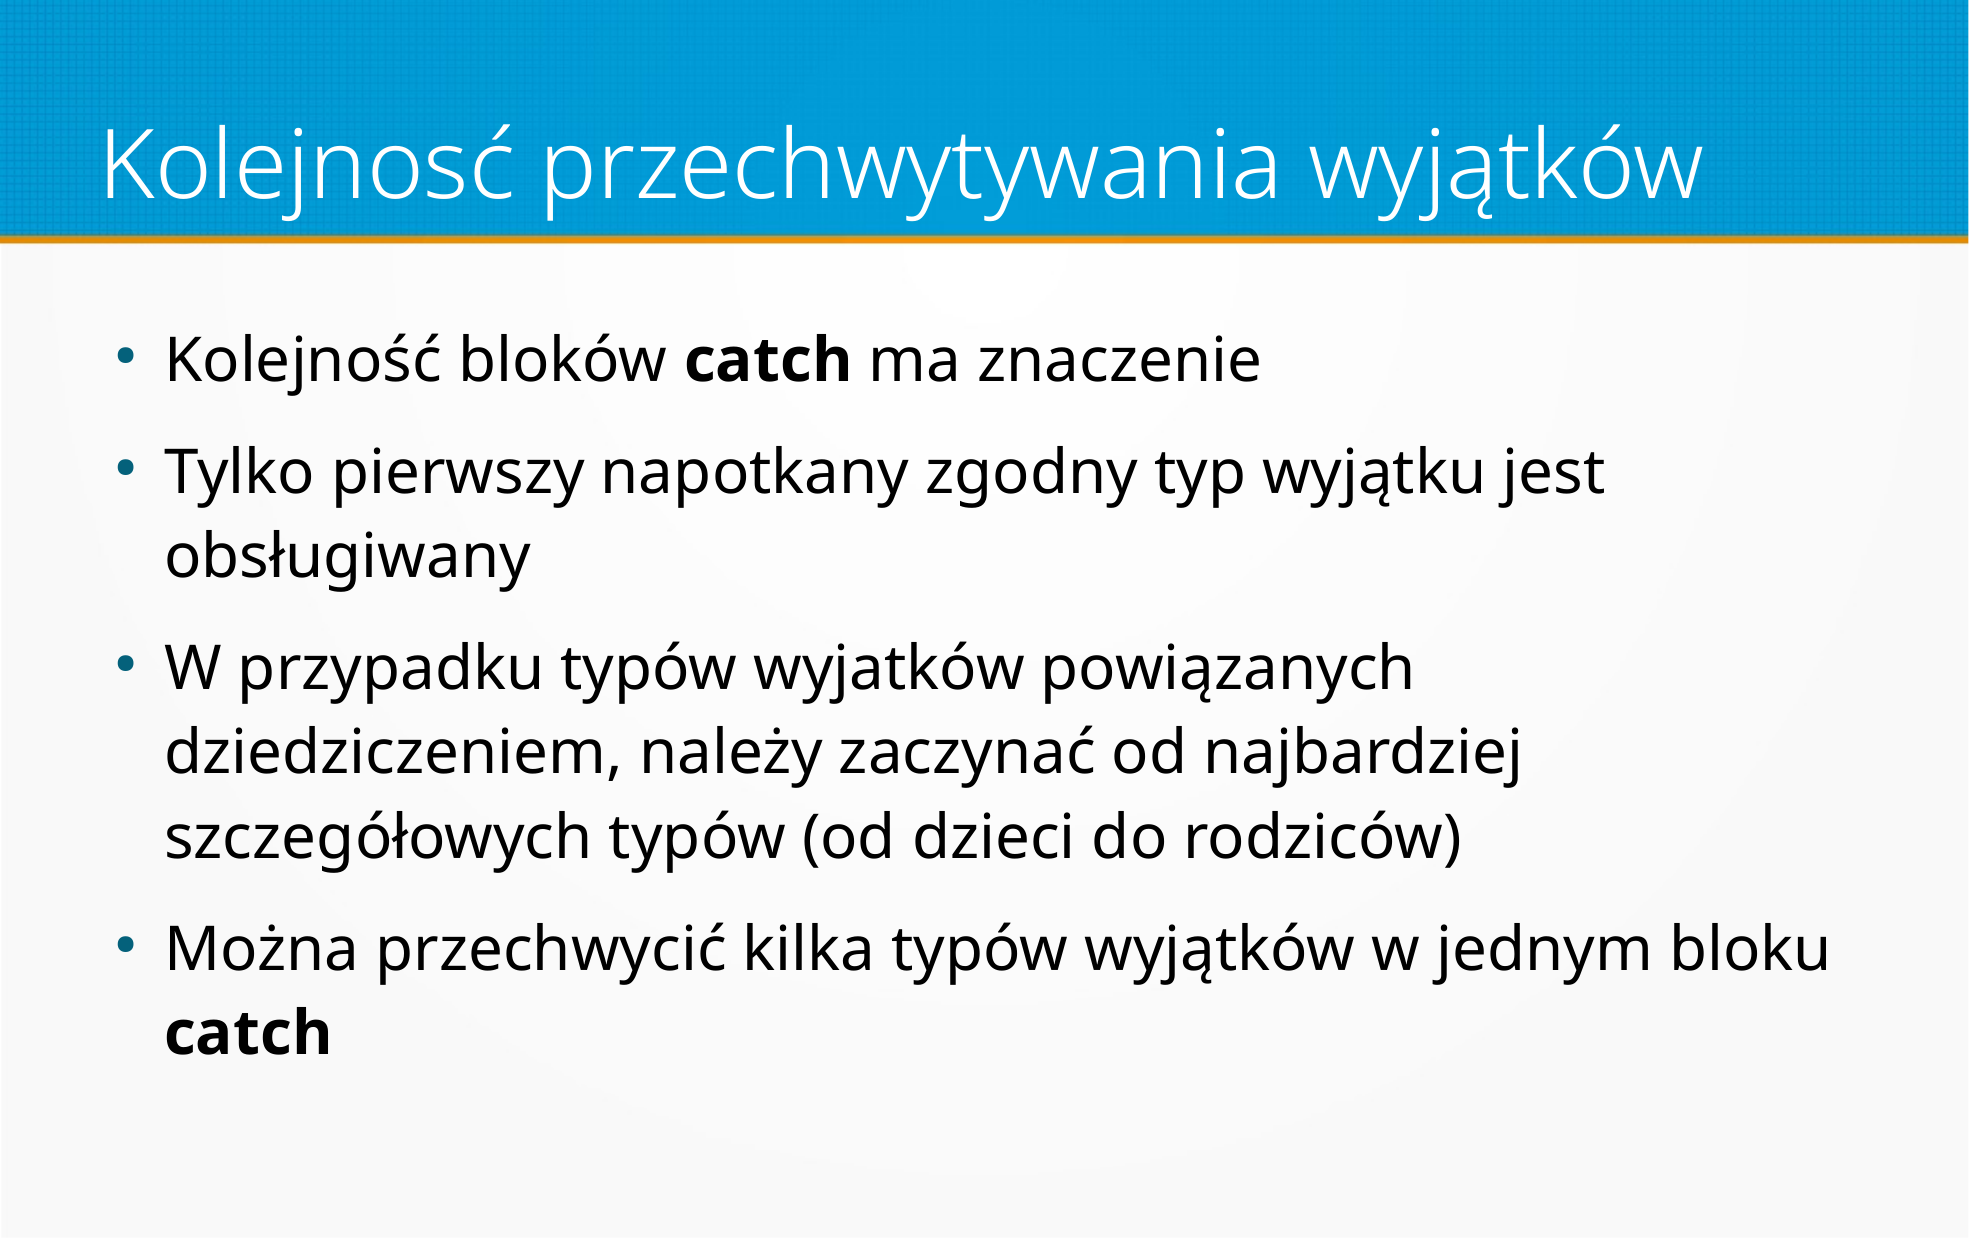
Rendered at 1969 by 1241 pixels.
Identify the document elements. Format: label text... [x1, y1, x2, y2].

picture [0, 233, 1969, 1241]
list Kolejność bloków catch ma znaczenie Tylko pierwszy napotkany zgodny typ wyjątku jest obsługiwany W przypadku typów wyjatków powiązanych dziedziczeniem, należy zaczynać od najbardziej szczegółowych typów (od dzieci do rodziców) Można przechwycić kilka typów wyjątków w jednym bloku catch [98, 315, 1861, 1081]
title Kolejnosć przechwytywania wyjątków [98, 19, 1870, 227]
